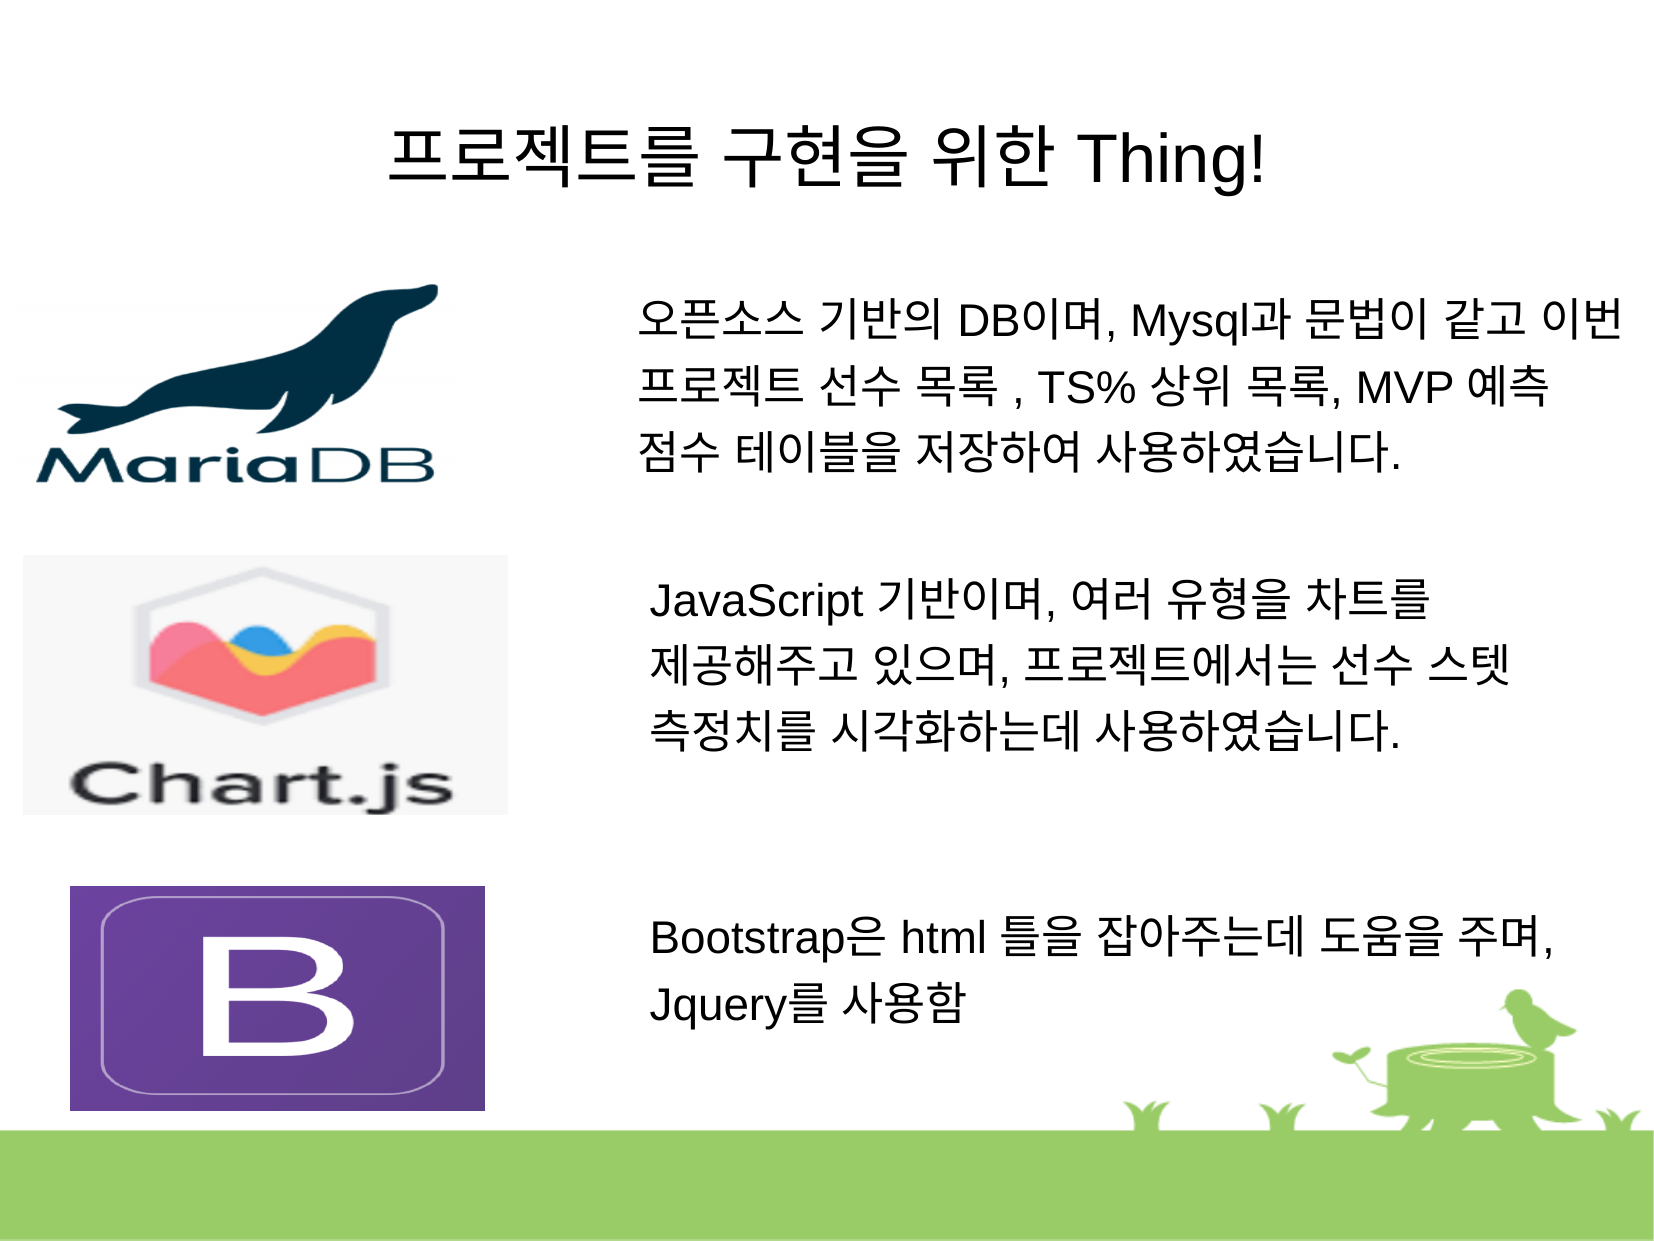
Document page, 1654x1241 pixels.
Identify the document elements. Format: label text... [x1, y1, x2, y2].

title Bootstrap은 html 틀을 잡아주는데 도움을 주며, Jquery를 사용함 [649, 862, 1595, 1200]
title 프로젝트를 구현을 위한 Thing! [82, 49, 1571, 257]
picture [0, 0, 1654, 1241]
title JavaScript 기반이며, 여러 유형을 차트를 제공해주고 있으며, 프로젝트에서는 선수 스텟 측정치를 시각화하는데 사용하였습니다. [649, 530, 1583, 862]
title 오픈소스 기반의 DB이며, Mysql과 문법이 같고 이번 프로젝트 선수 목록 , TS% 상위 목록, MVP 예측 점수 테이블을 저장하여 사용하였습니다. [637, 250, 1630, 615]
